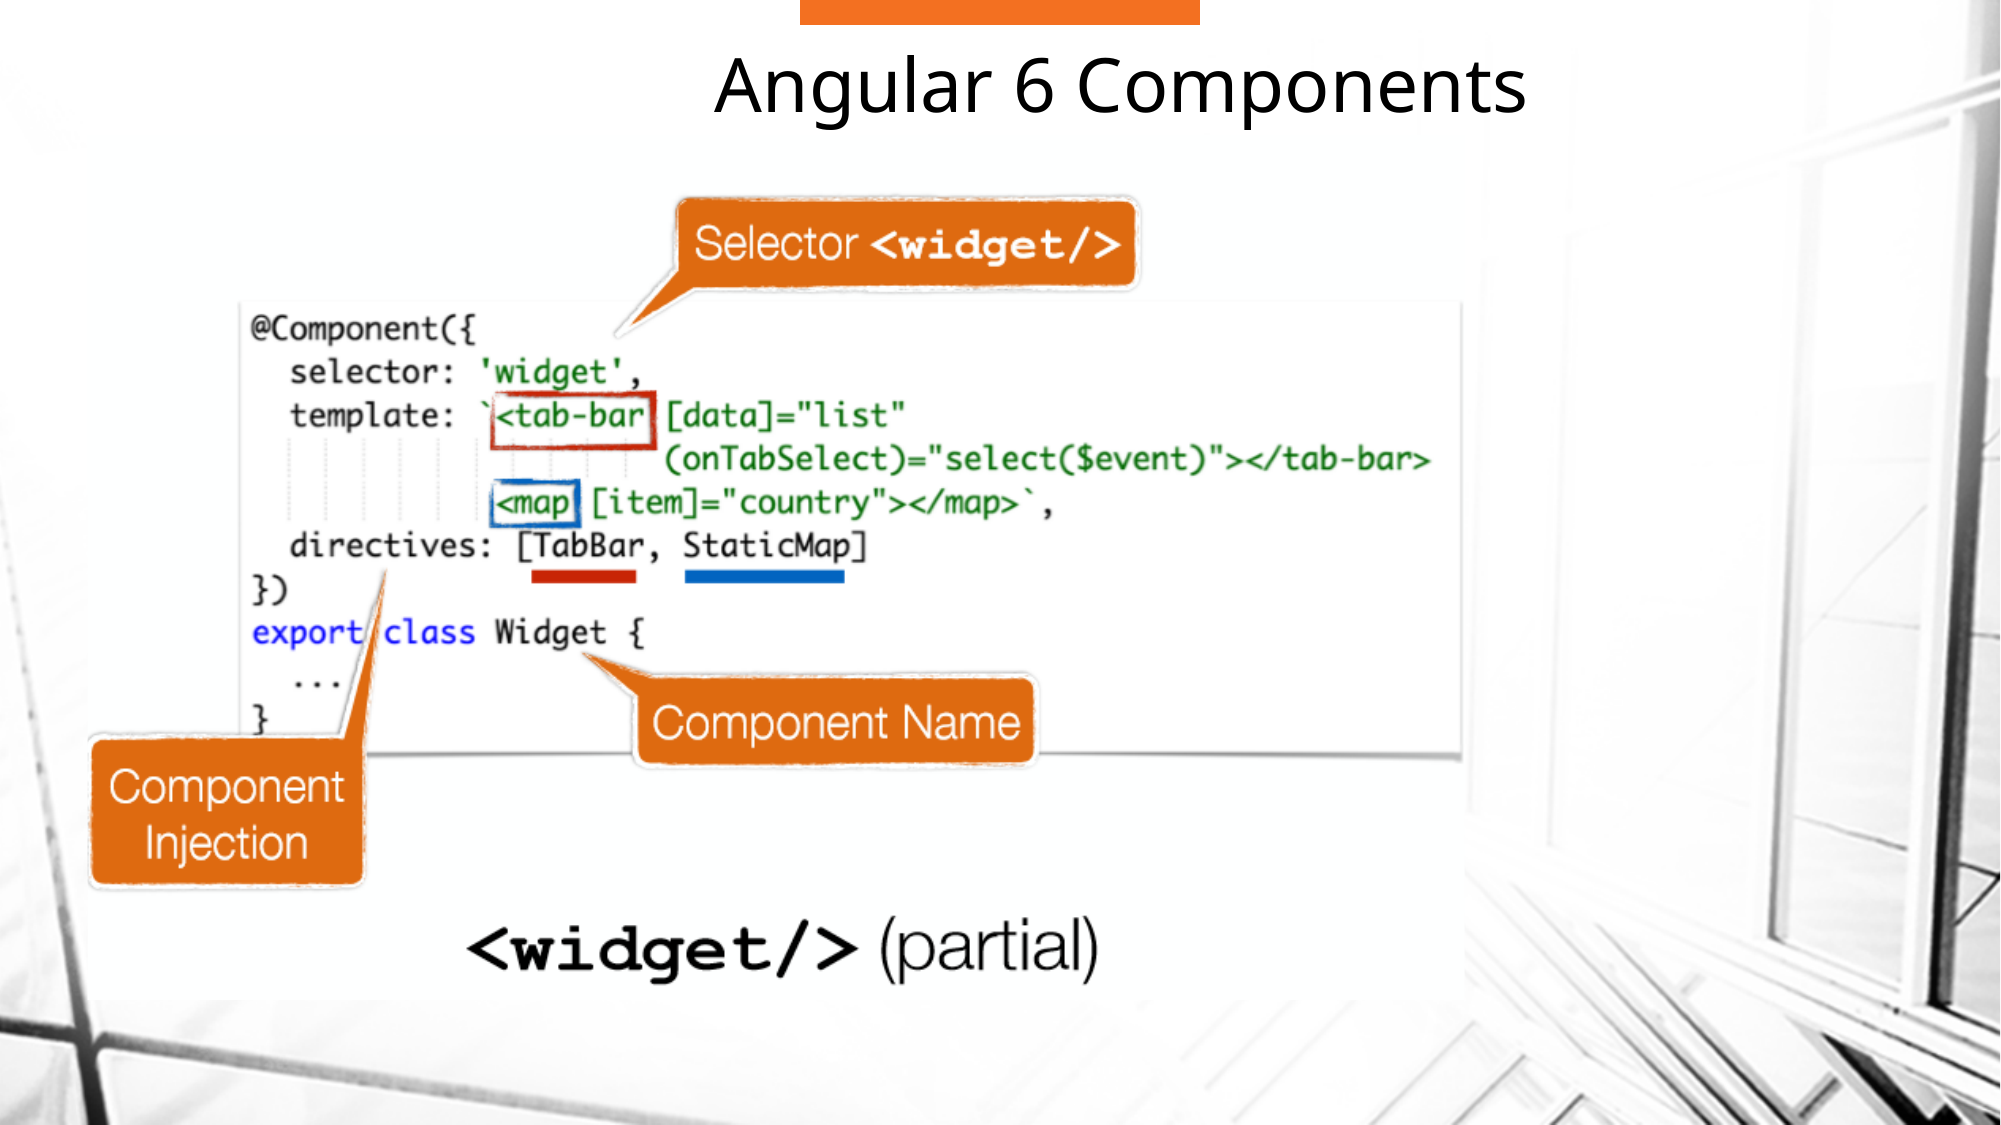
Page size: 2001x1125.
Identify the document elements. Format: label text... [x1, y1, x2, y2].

text_box Angular 6 Components [699, 29, 1434, 135]
picture [87, 135, 1465, 1000]
list Angular.io [50, 12, 1951, 63]
